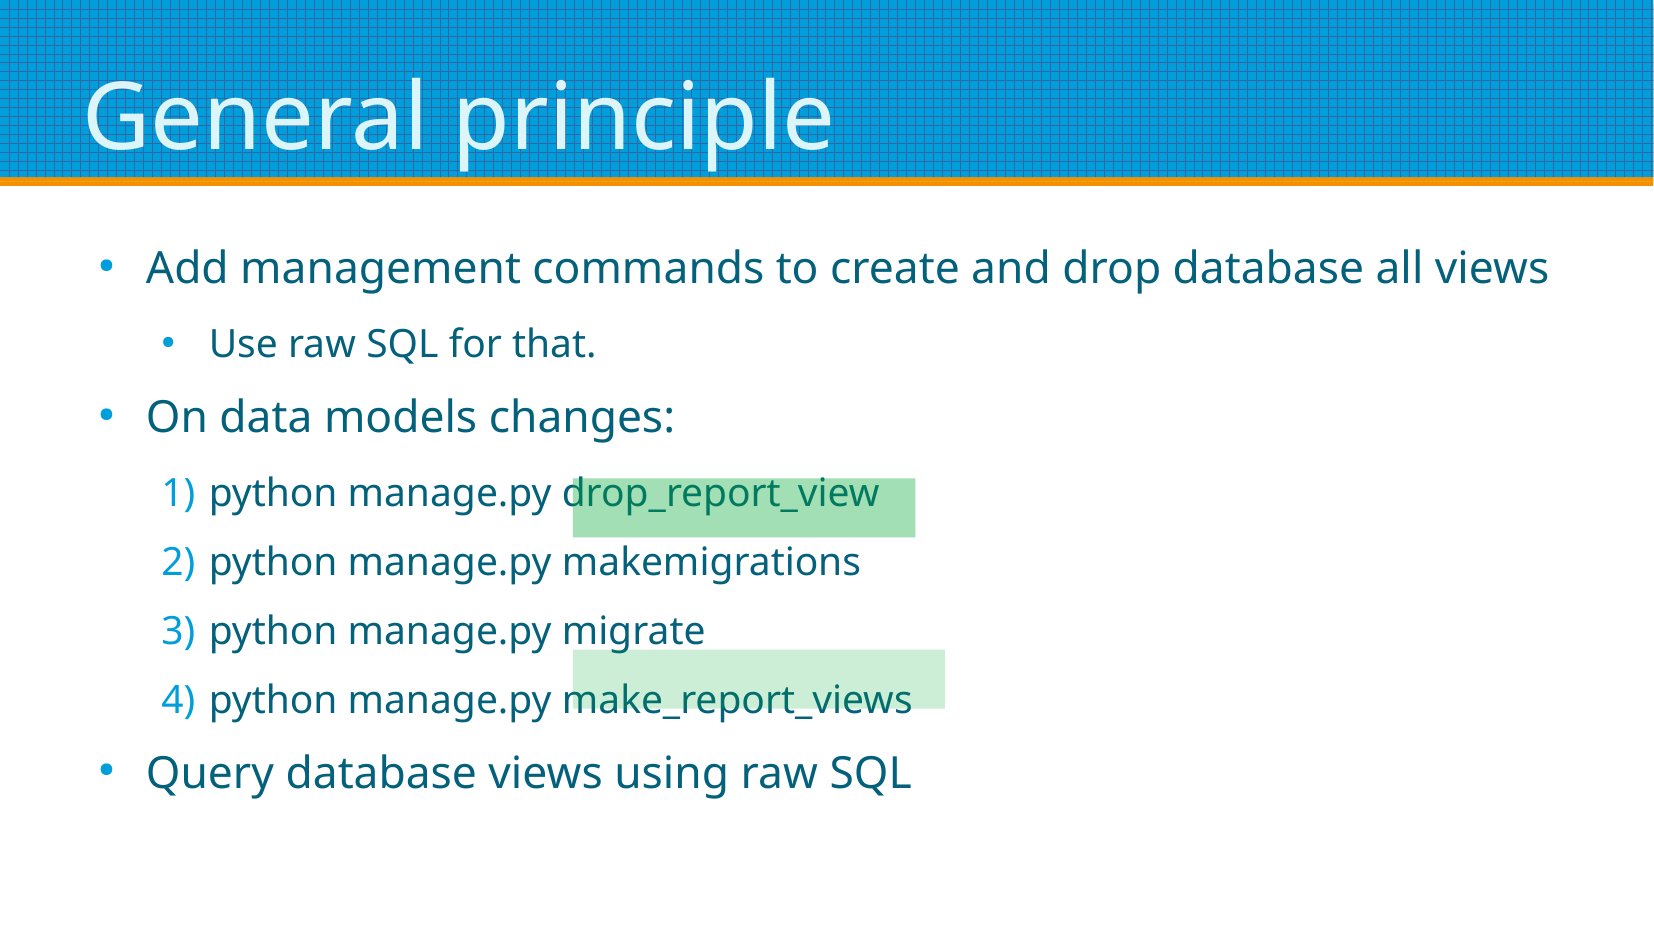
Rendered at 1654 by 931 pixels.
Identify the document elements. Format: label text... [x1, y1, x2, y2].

text_box [572, 488, 578, 503]
text_box [572, 649, 945, 709]
list Add management commands to create and drop database all views Use raw SQL for that. On data models changes: python manage.py drop_report_view python manage.py makemigrations python manage.py migrate python manage.py make_report_views Query database views using raw SQL [82, 236, 1571, 813]
title General principle [82, 14, 1571, 178]
text_box [572, 478, 916, 538]
text_box [572, 478, 578, 485]
